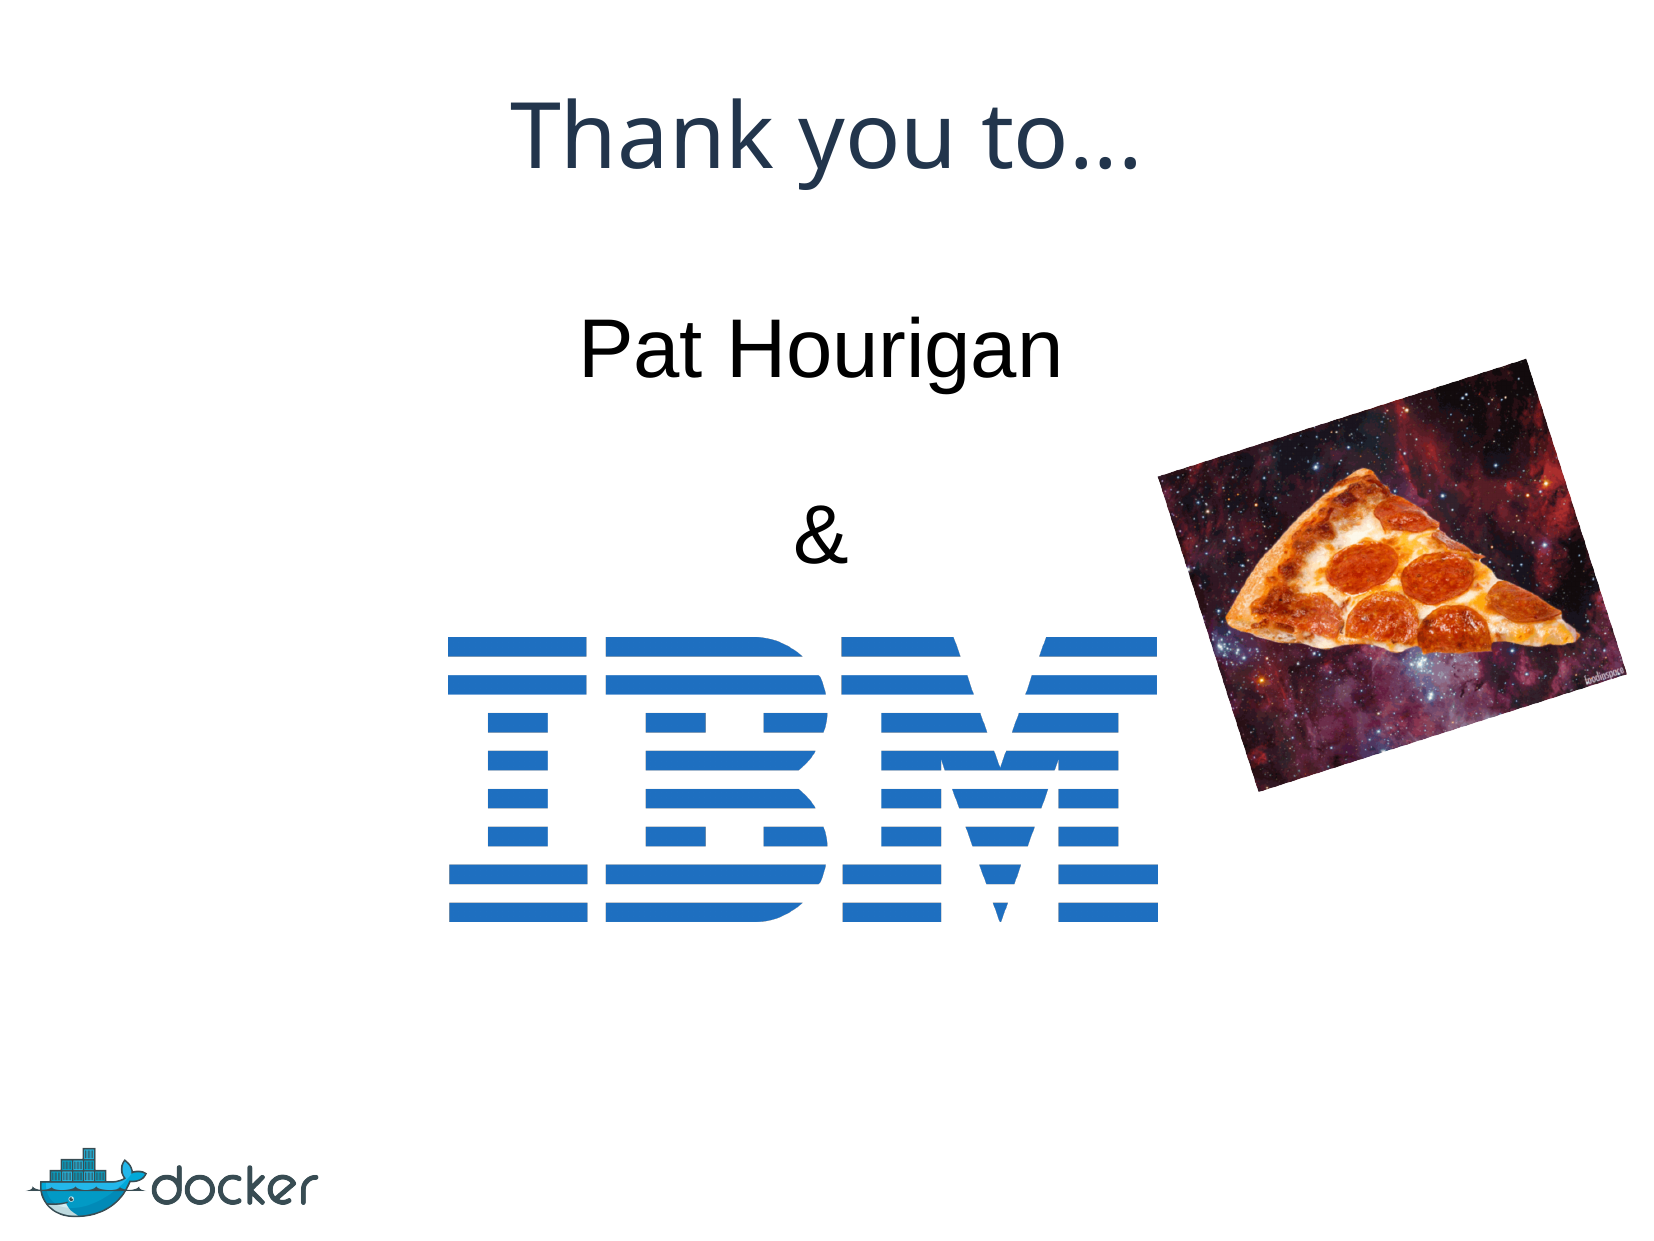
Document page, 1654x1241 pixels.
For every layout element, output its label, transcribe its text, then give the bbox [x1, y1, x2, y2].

picture [448, 637, 1158, 922]
text_box Pat Hourigan & [366, 295, 1276, 590]
picture [0, 1123, 343, 1241]
title Thank you to... [35, 29, 1619, 237]
picture [1157, 358, 1627, 792]
